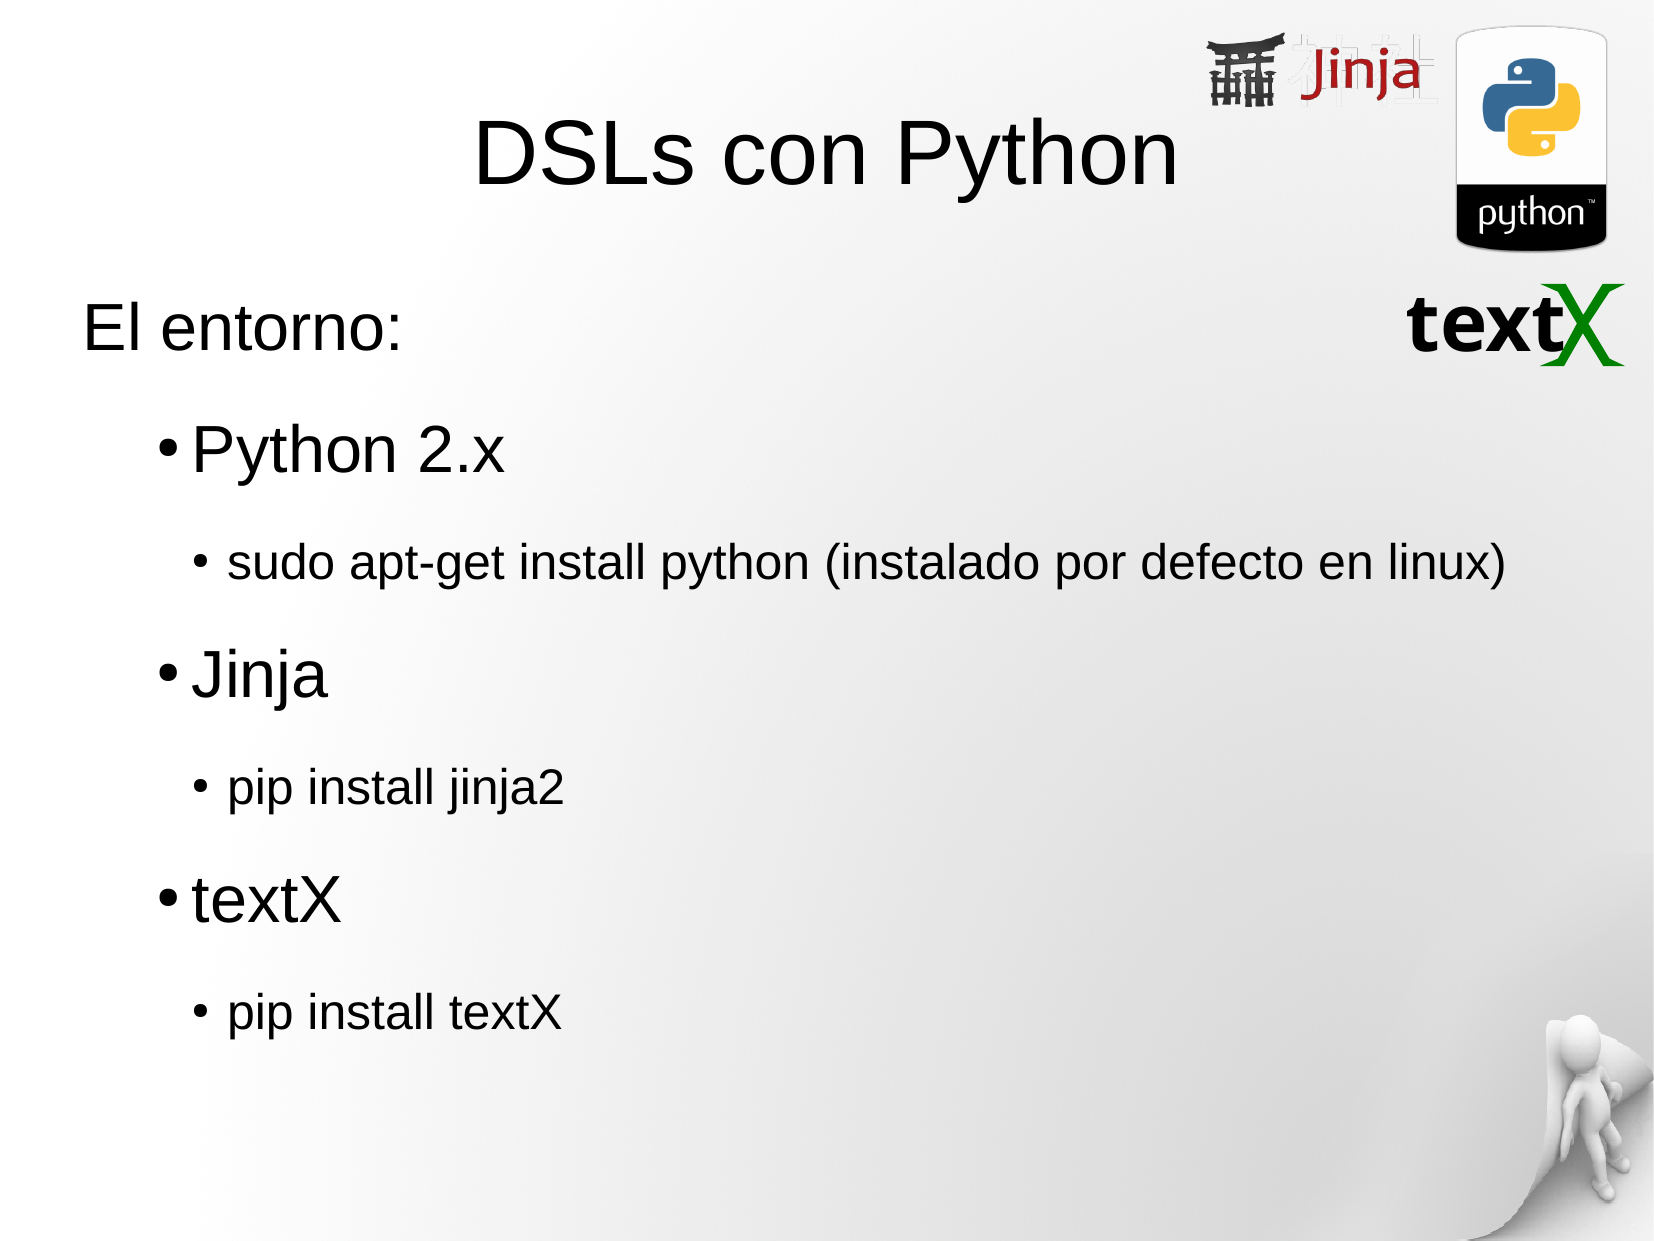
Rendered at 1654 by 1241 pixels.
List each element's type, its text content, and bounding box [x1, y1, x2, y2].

picture [0, 0, 1654, 1241]
title DSLs con Python [82, 49, 1571, 257]
subtitle El entorno: Python 2.x sudo apt-get install python (instalado por defecto en linux) Jinja pip install jinja2 textX pip install textX [82, 290, 1571, 1121]
